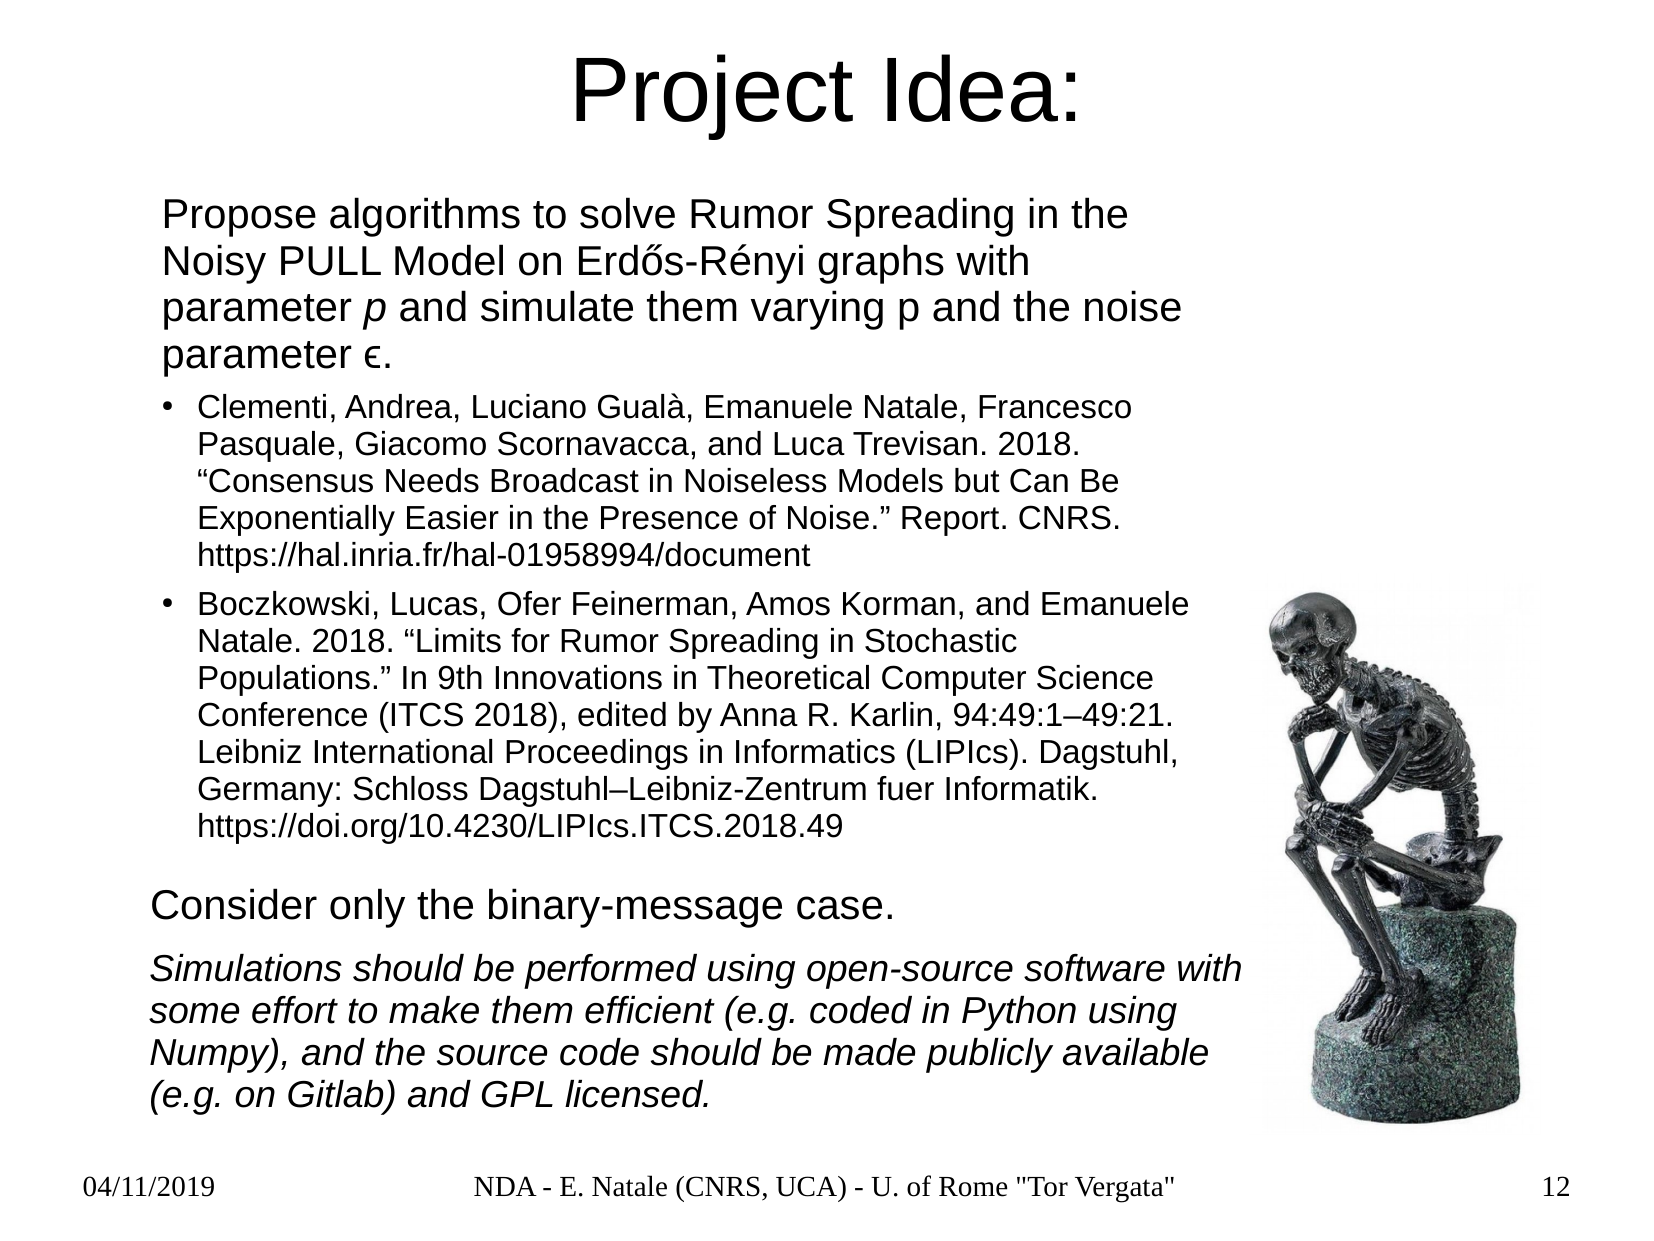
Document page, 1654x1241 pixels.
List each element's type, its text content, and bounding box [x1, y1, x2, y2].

text_box Consider only the binary-message case. [135, 874, 1222, 939]
title Project Idea: [82, 31, 1571, 148]
text_box Simulations should be performed using open-source software with some effort to make them efficient (e.g. coded in Python using Numpy), and the source code should be made publicly available (e.g. on Gitlab) and GPL licensed. [134, 939, 1260, 1141]
text_box Propose algorithms to solve Rumor Spreading in the Noisy PULL Model on Erdős-Rényi graphs with parameter p and simulate them varying p and the noise parameter ϵ. Clementi, Andrea, Luciano Gualà, Emanuele Natale, Francesco Pasquale, Giacomo Scornavacca, and Luca Trevisan. 2018. “Consensus Needs Broadcast in Noiseless Models but Can Be Exponentially Easier in the Presence of Noise.” Report. CNRS. https://hal.inria.fr/hal-01958994/document Boczkowski, Lucas, Ofer Feinerman, Amos Korman, and Emanuele Natale. 2018. “Limits for Rumor Spreading in Stochastic Populations.” In 9th Innovations in Theoretical Computer Science Conference (ITCS 2018), edited by Anna R. Karlin, 94:49:1–49:21. Leibniz International Proceedings in Informatics (LIPIcs). Dagstuhl, Germany: Schloss Dagstuhl–Leibniz-Zentrum fuer Informatik. https://doi.org/10.4230/LIPIcs.ITCS.2018.49 [146, 183, 1238, 853]
picture [1249, 573, 1541, 1135]
